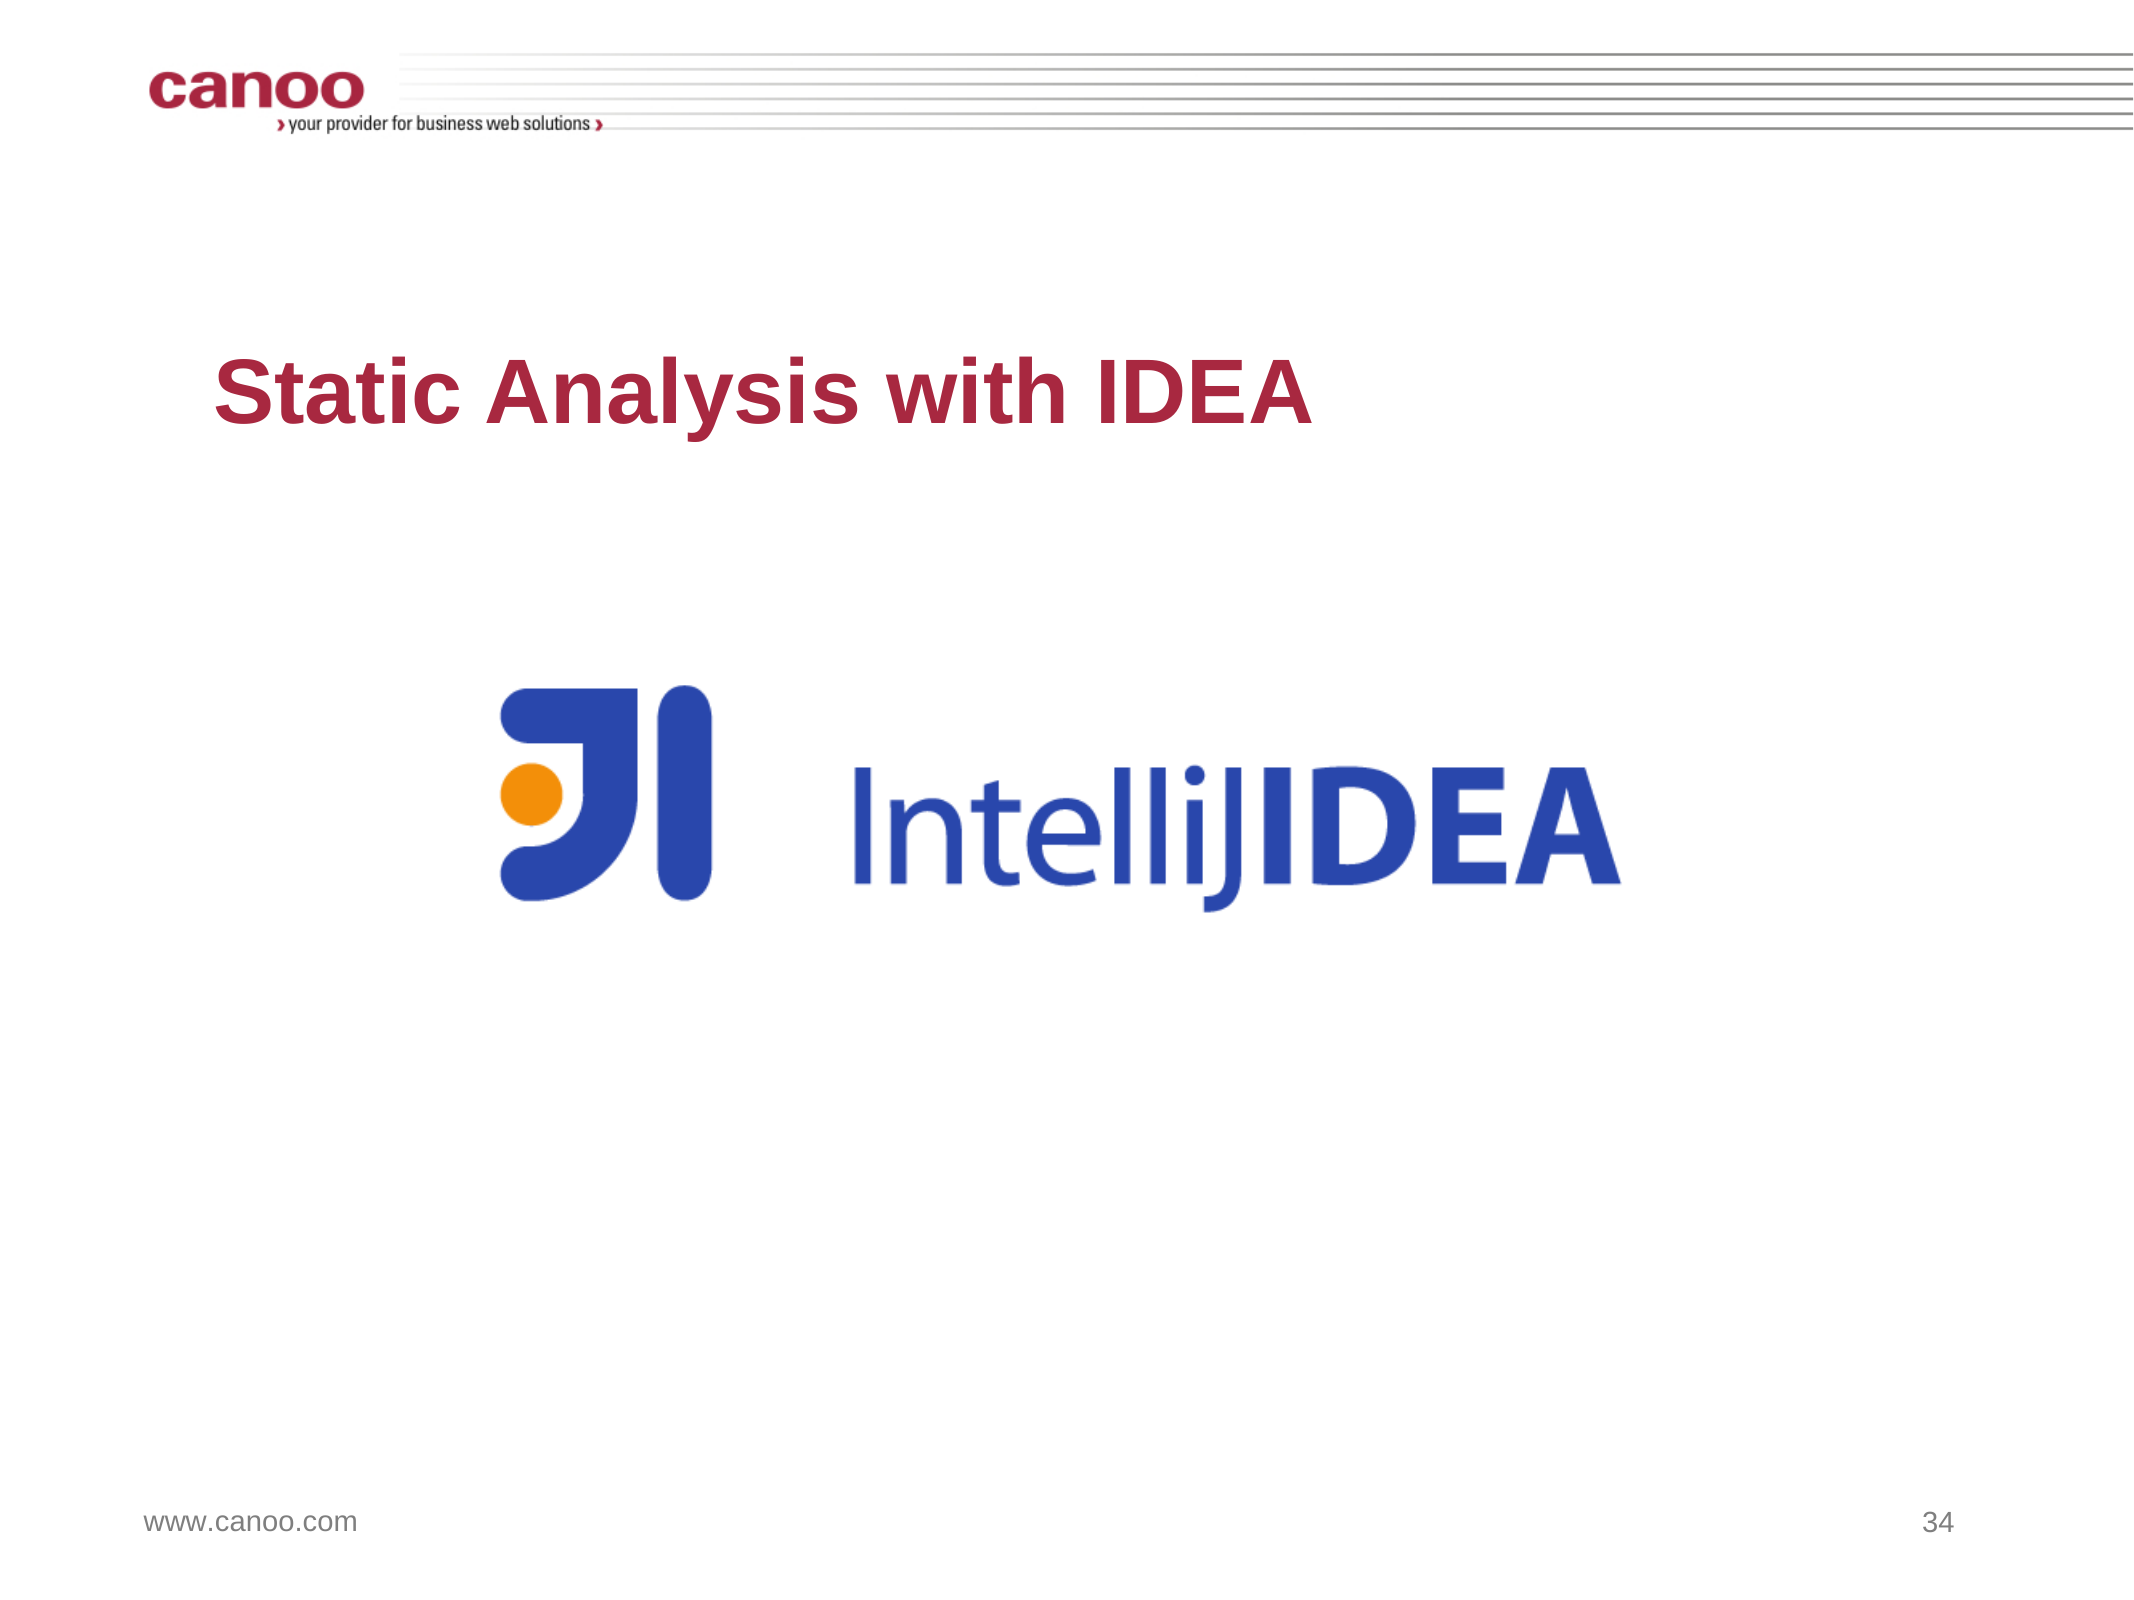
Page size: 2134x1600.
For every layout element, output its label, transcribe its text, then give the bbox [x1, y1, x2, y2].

picture [0, 21, 2134, 188]
title Static Analysis with IDEA [204, 220, 2020, 451]
picture [466, 684, 1667, 916]
text_box <number> [1912, 1495, 1965, 1546]
